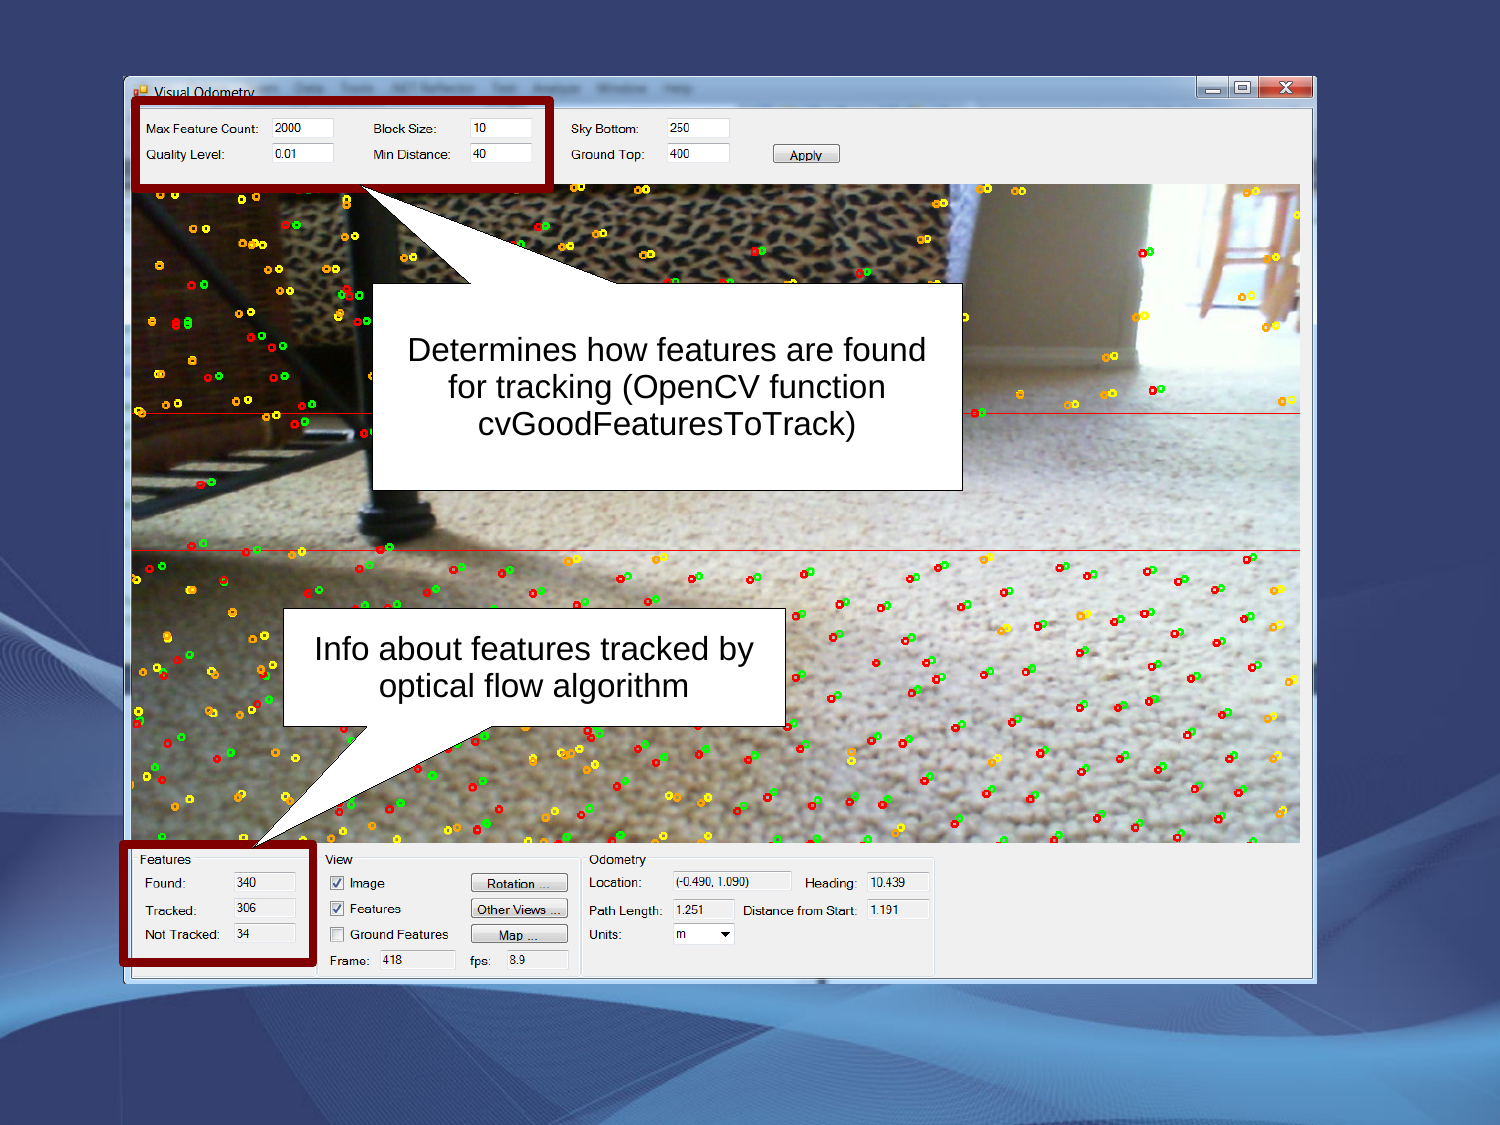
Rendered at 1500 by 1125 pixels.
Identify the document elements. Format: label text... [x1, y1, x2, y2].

text_box Determines how features are found for tracking (OpenCV function cvGoodFeaturesToTrack) [360, 184, 963, 491]
text_box Info about features tracked by optical flow algorithm [252, 608, 786, 849]
picture [0, 0, 1500, 1125]
